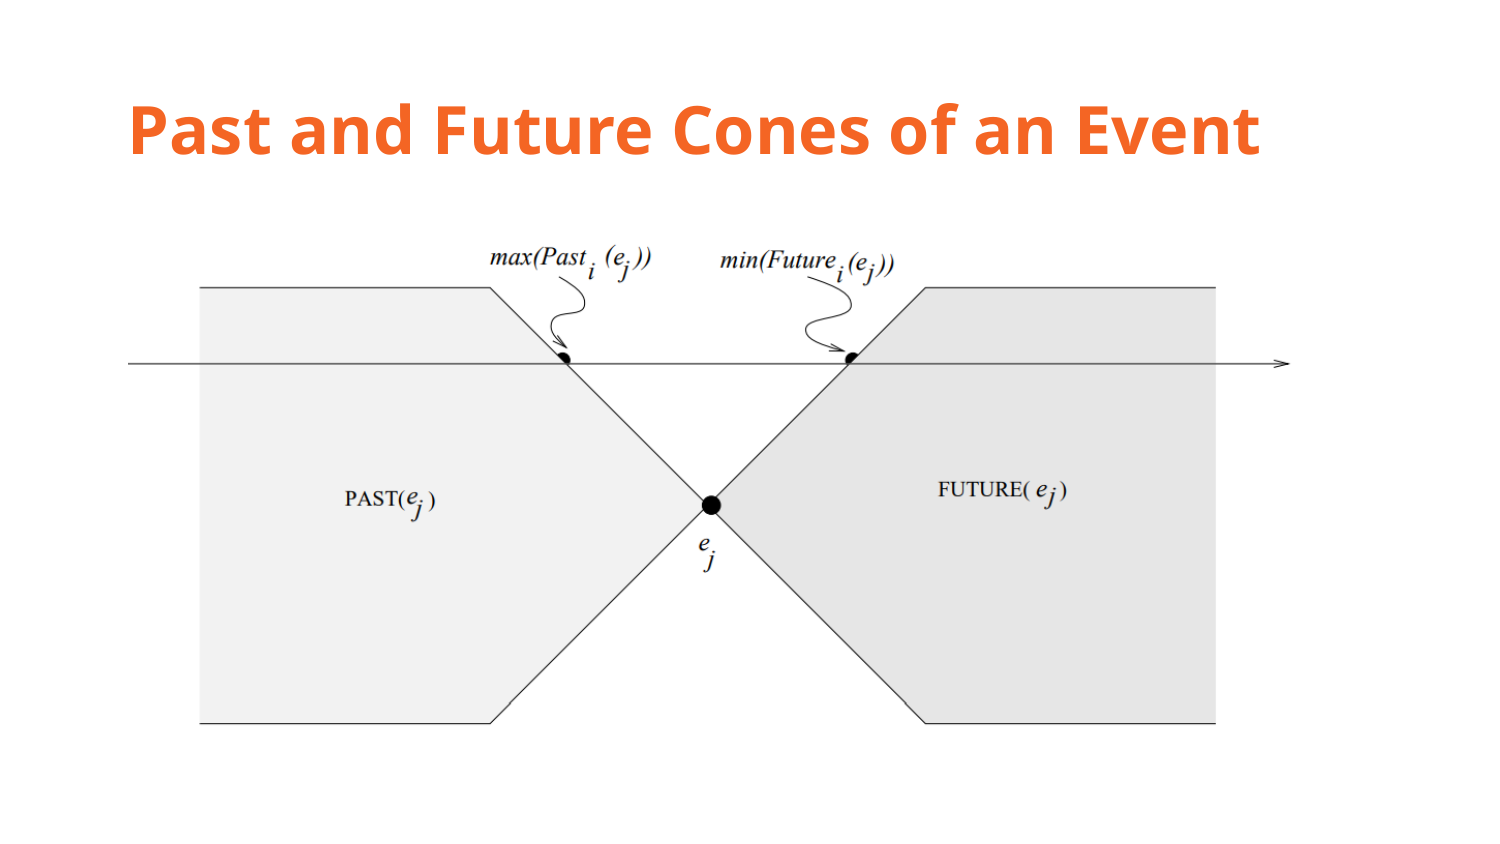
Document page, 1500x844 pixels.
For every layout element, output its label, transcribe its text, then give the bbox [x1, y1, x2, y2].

title Past and Future Cones of an Event [95, 72, 1458, 174]
picture [128, 189, 1313, 810]
